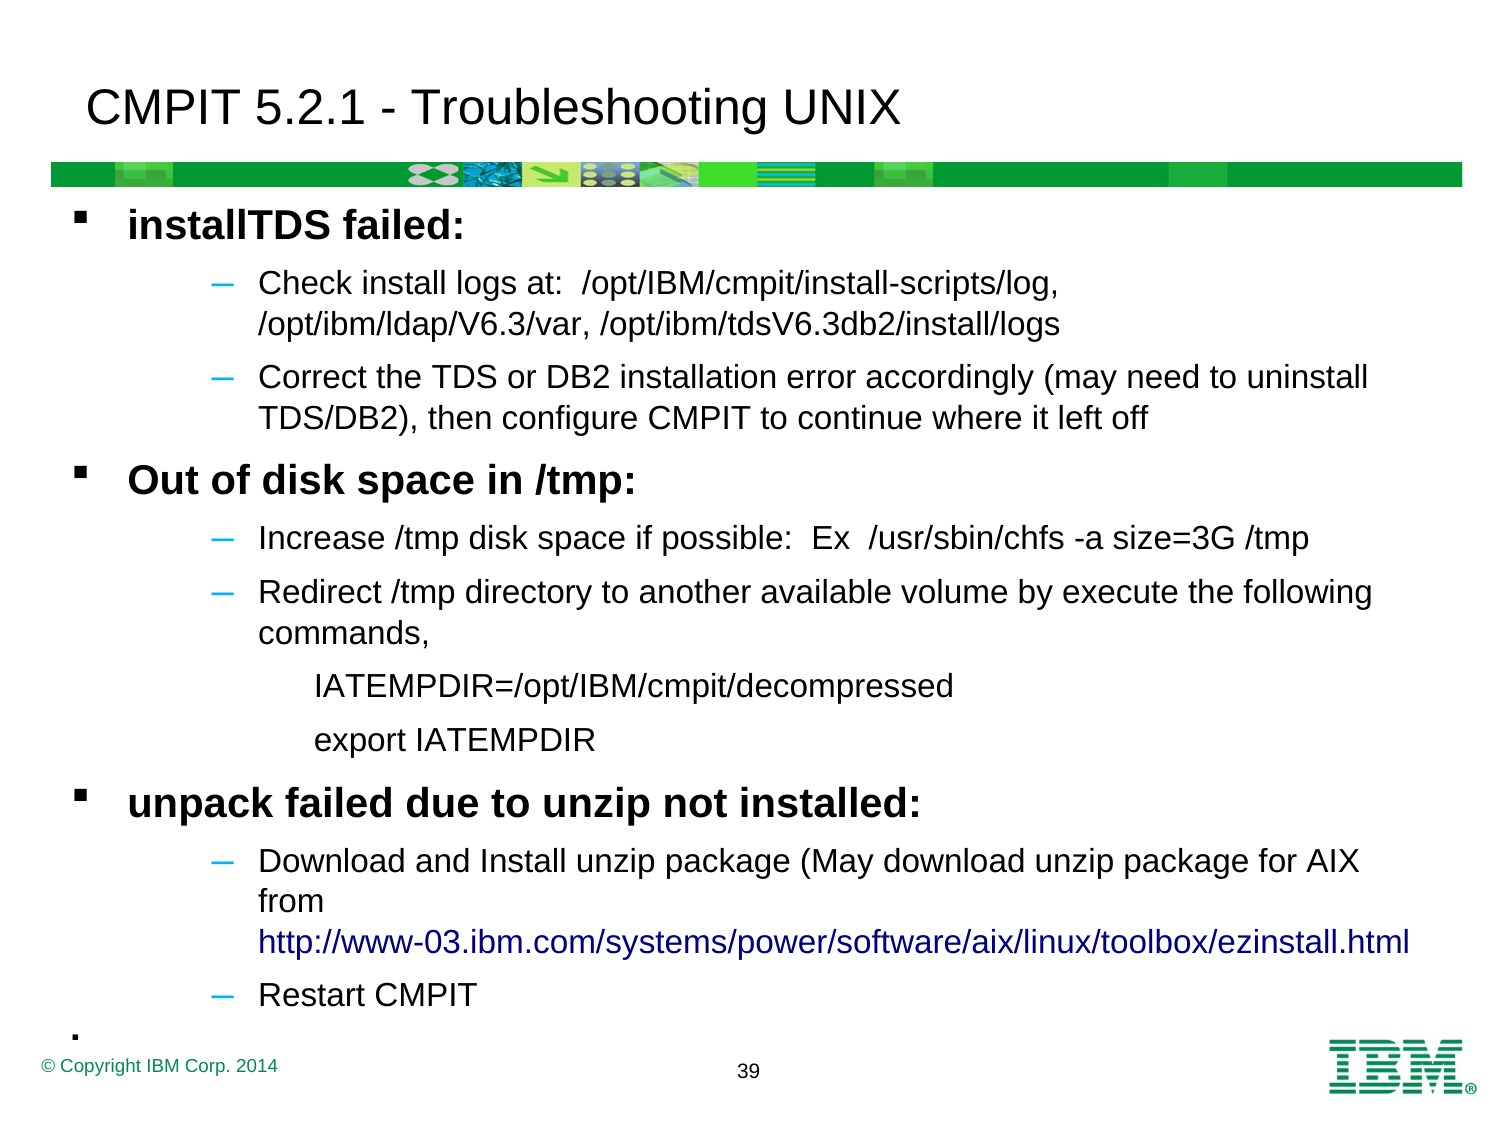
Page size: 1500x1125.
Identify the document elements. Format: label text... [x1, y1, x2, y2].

picture [1438, 1037, 1479, 1096]
picture [50, 161, 1463, 189]
list installTDS failed: Check install logs at: /opt/IBM/cmpit/install-scripts/log, /opt/ibm/ldap/V6.3/var, /opt/ibm/tdsV6.3db2/install/logs Correct the TDS or DB2 installation error accordingly (may need to uninstall TDS/DB2), then configure CMPIT to continue where it left off Out of disk space in /tmp: Increase /tmp disk space if possible: Ex /usr/sbin/chfs -a size=3G /tmp Redirect /tmp directory to another available volume by execute the following commands, IATEMPDIR=/opt/IBM/cmpit/decompressed export IATEMPDIR unpack failed due to unzip not installed: Download and Install unzip package (May download unzip package for AIX from http://www-03.ibm.com/systems/power/software/aix/linux/toolbox/ezinstall.html Restart CMPIT [0, 187, 1438, 1125]
title CMPIT 5.2.1 - Troubleshooting UNIX [53, 69, 1239, 144]
